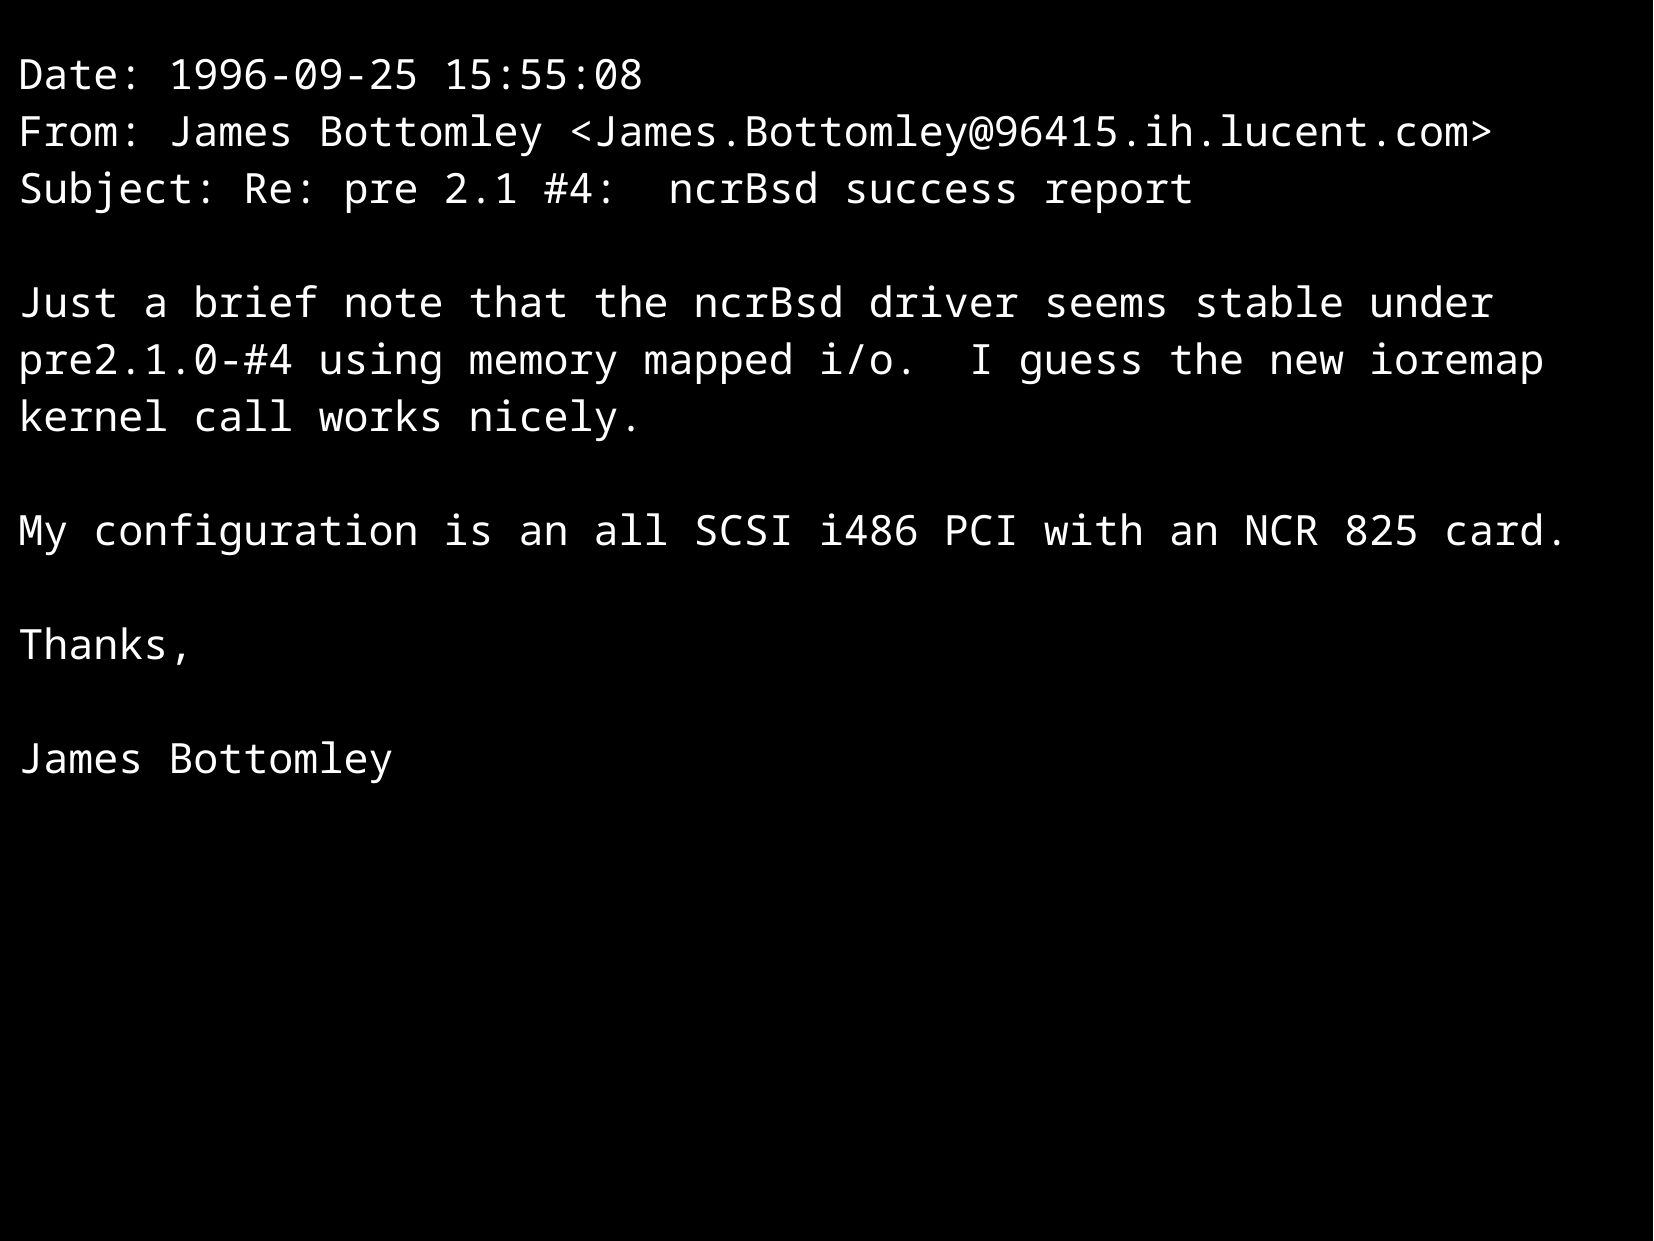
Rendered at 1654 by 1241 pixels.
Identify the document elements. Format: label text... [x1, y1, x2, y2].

text_box Date: 1996-09-25 15:55:08 From: James Bottomley <James.Bottomley@96415.ih.lucent.com> Subject: Re: pre 2.1 #4: ncrBsd success report Just a brief note that the ncrBsd driver seems stable under pre2.1.0-#4 using memory mapped i/o. I guess the new ioremap kernel call works nicely. My configuration is an all SCSI i486 PCI with an NCR 825 card. Thanks, James Bottomley [3, 37, 1653, 680]
